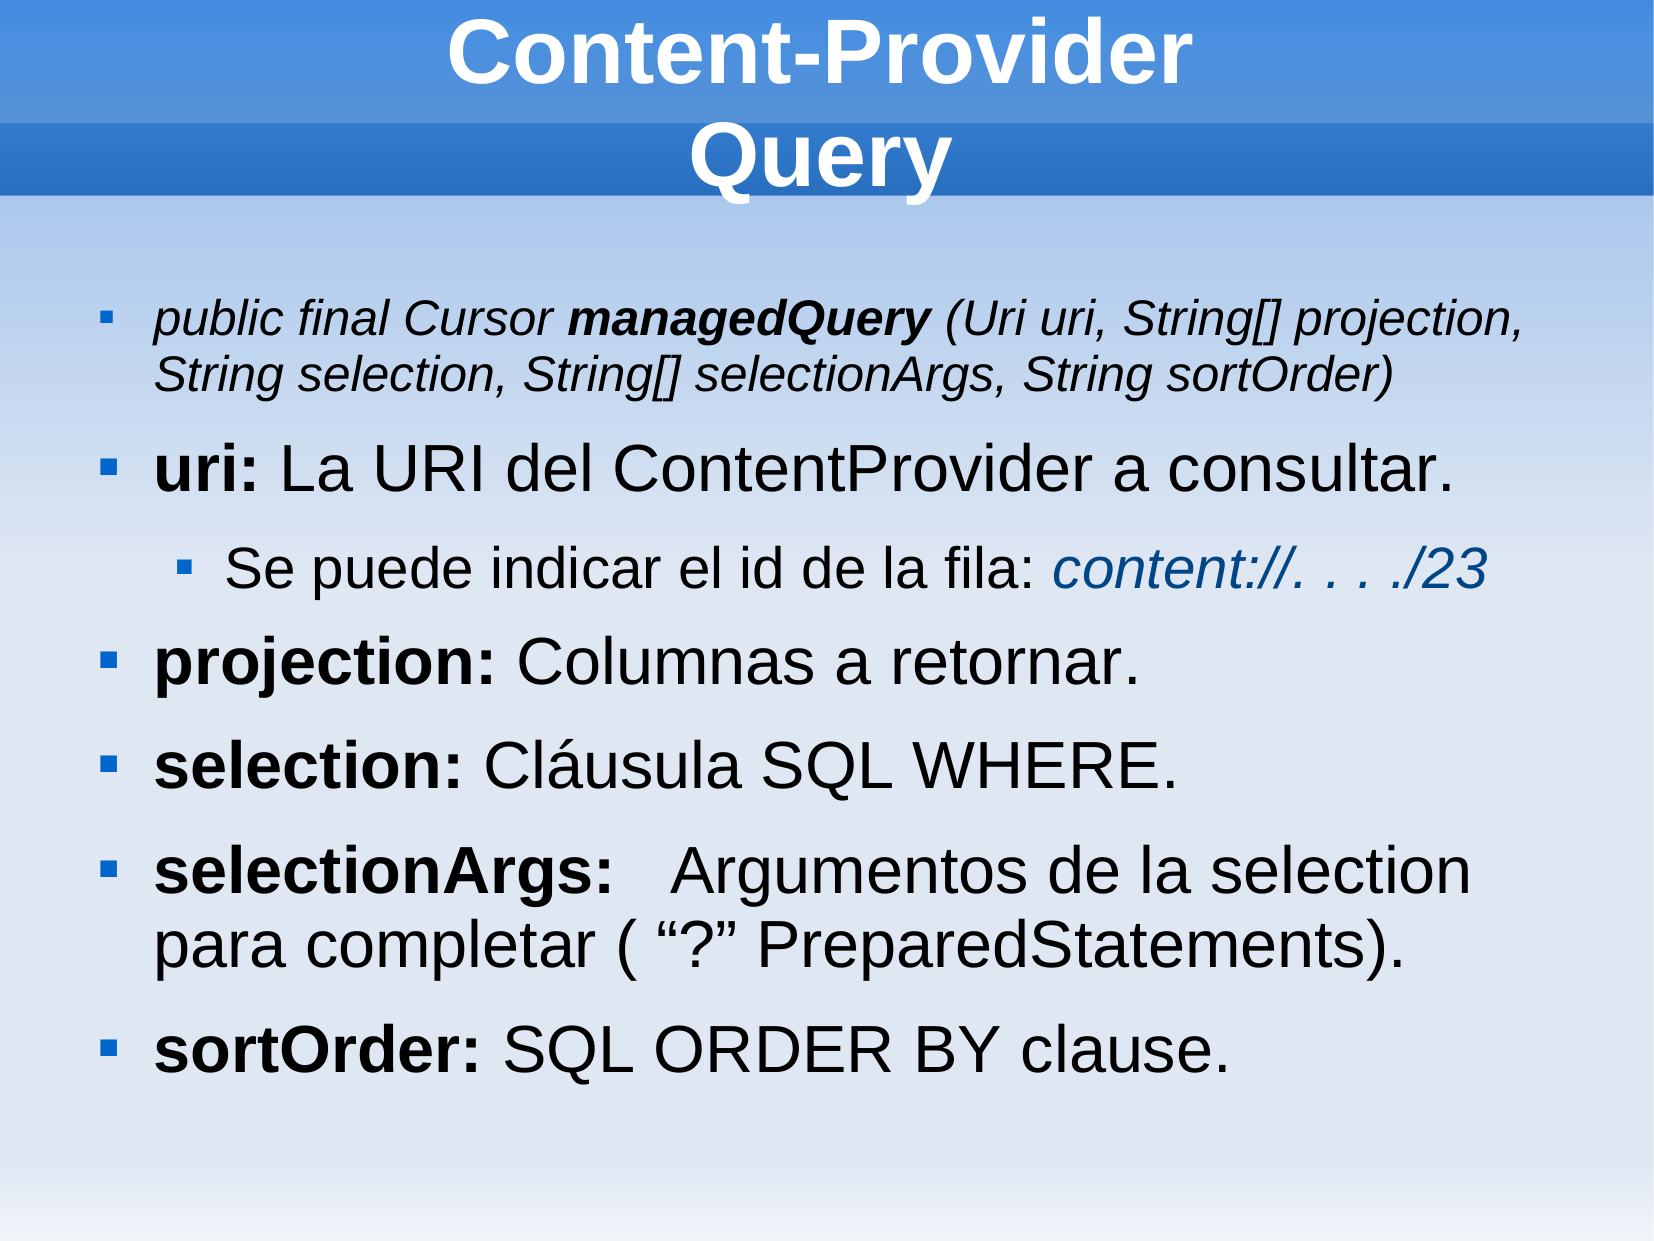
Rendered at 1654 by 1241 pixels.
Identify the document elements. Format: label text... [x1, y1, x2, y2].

title Content-Provider Query [76, 0, 1565, 208]
picture [0, 0, 1654, 1241]
list public final Cursor managedQuery (Uri uri, String[] projection, String selection, String[] selectionArgs, String sortOrder) uri: La URI del ContentProvider a consultar. Se puede indicar el id de la fila: content://. . . ./23 projection: Columnas a retornar. selection: Cláusula SQL WHERE. selectionArgs: Argumentos de la selection para completar ( “?” PreparedStatements). sortOrder: SQL ORDER BY clause. [82, 290, 1571, 1109]
